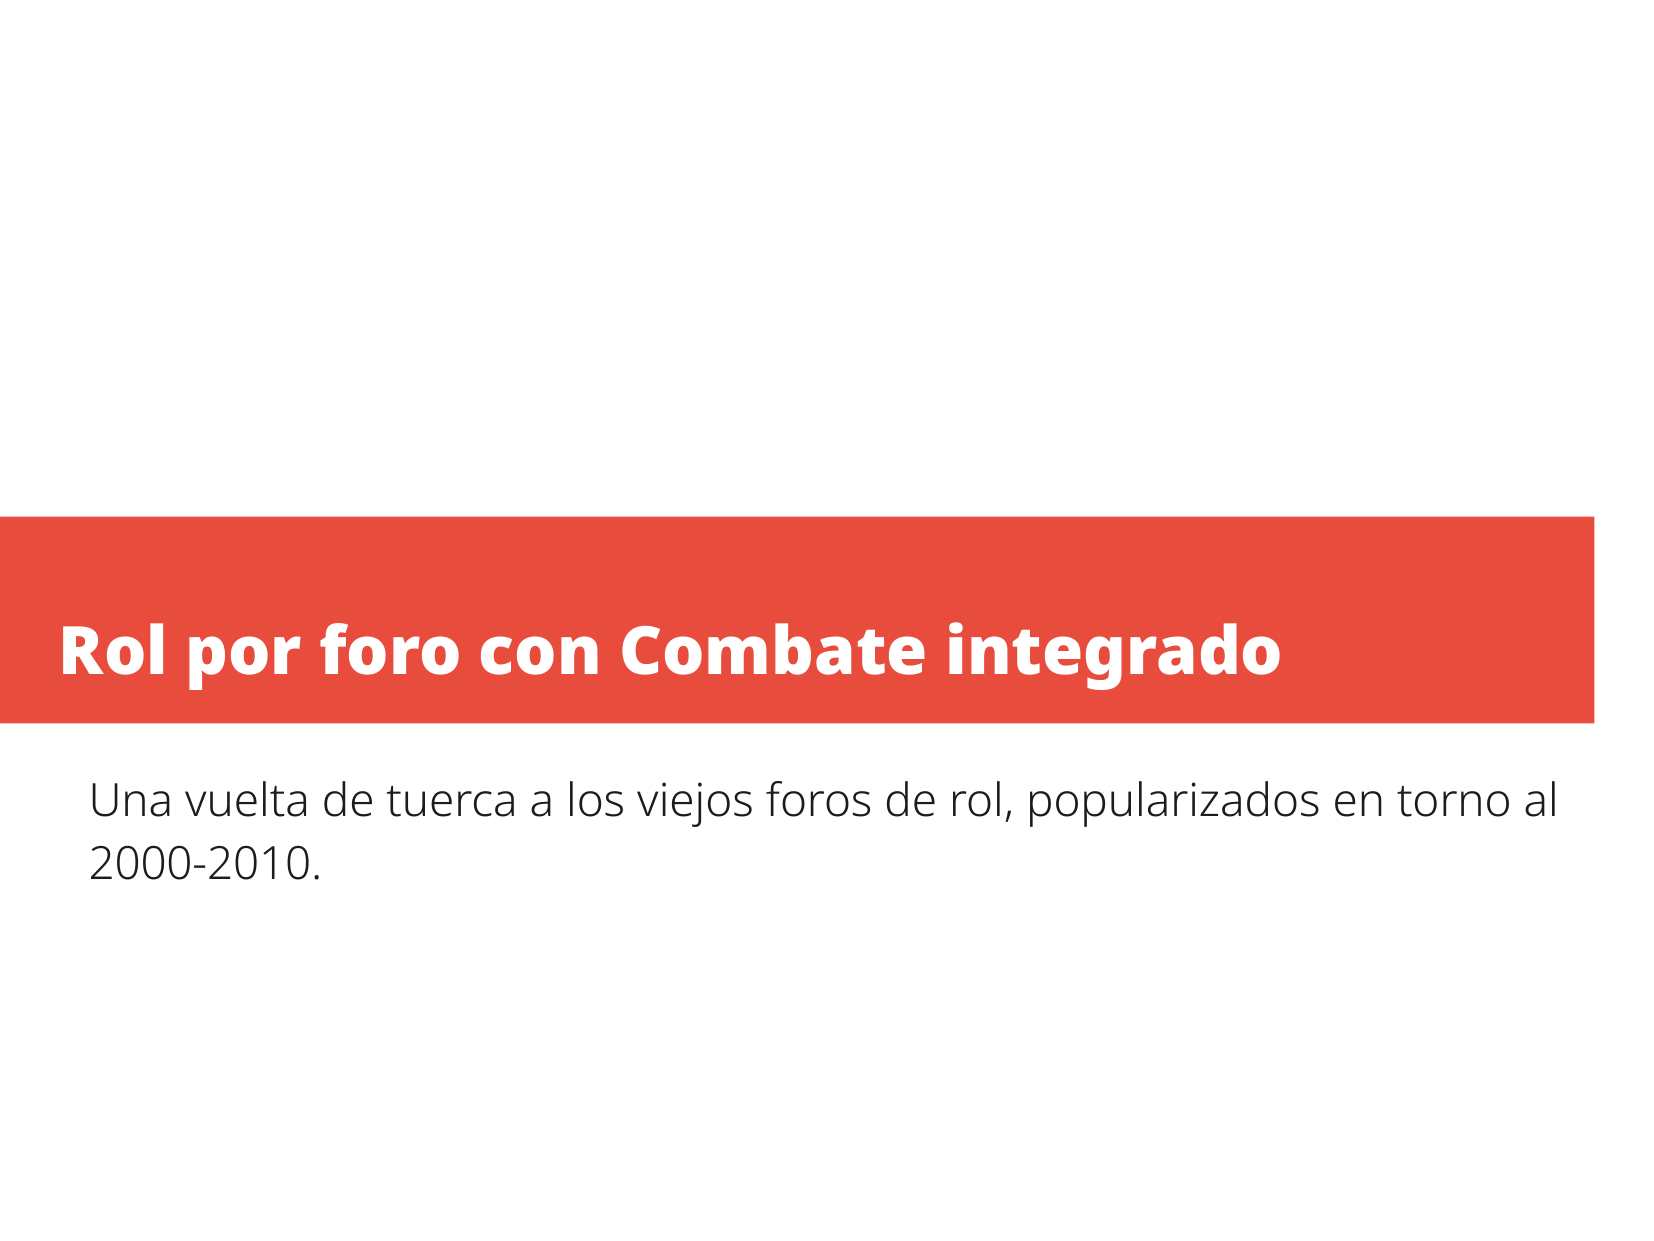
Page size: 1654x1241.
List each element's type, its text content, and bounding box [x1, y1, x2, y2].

subtitle Una vuelta de tuerca a los viejos foros de rol, popularizados en torno al 2000-2010. [88, 767, 1595, 1182]
title Rol por foro con Combate integrado [59, 546, 1595, 694]
